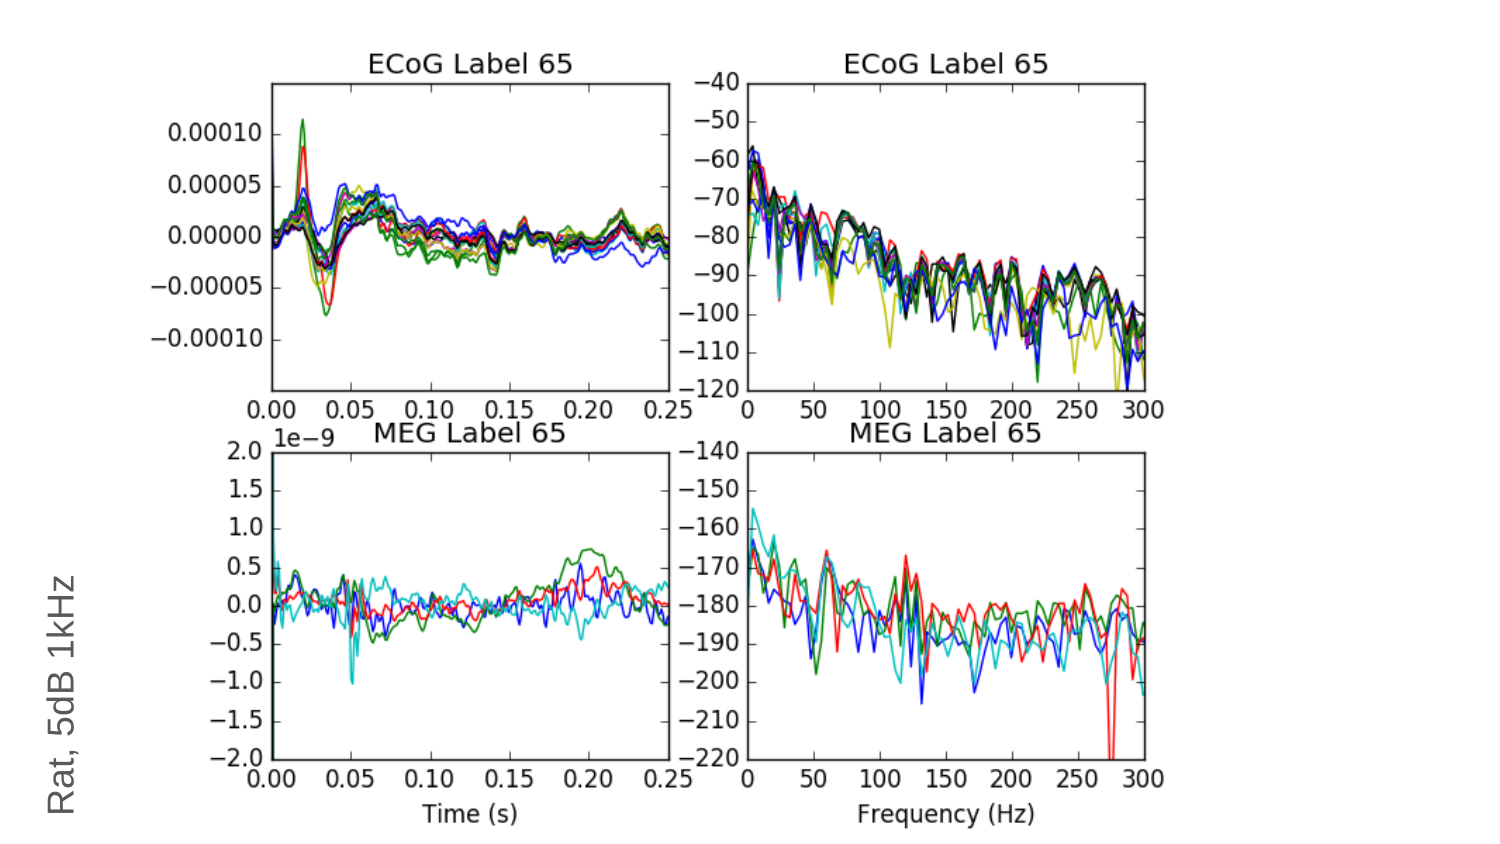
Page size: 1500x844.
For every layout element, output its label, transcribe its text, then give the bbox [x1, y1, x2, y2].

picture [131, 0, 1257, 844]
list Rat, 5dB 1kHz [8, 0, 109, 832]
